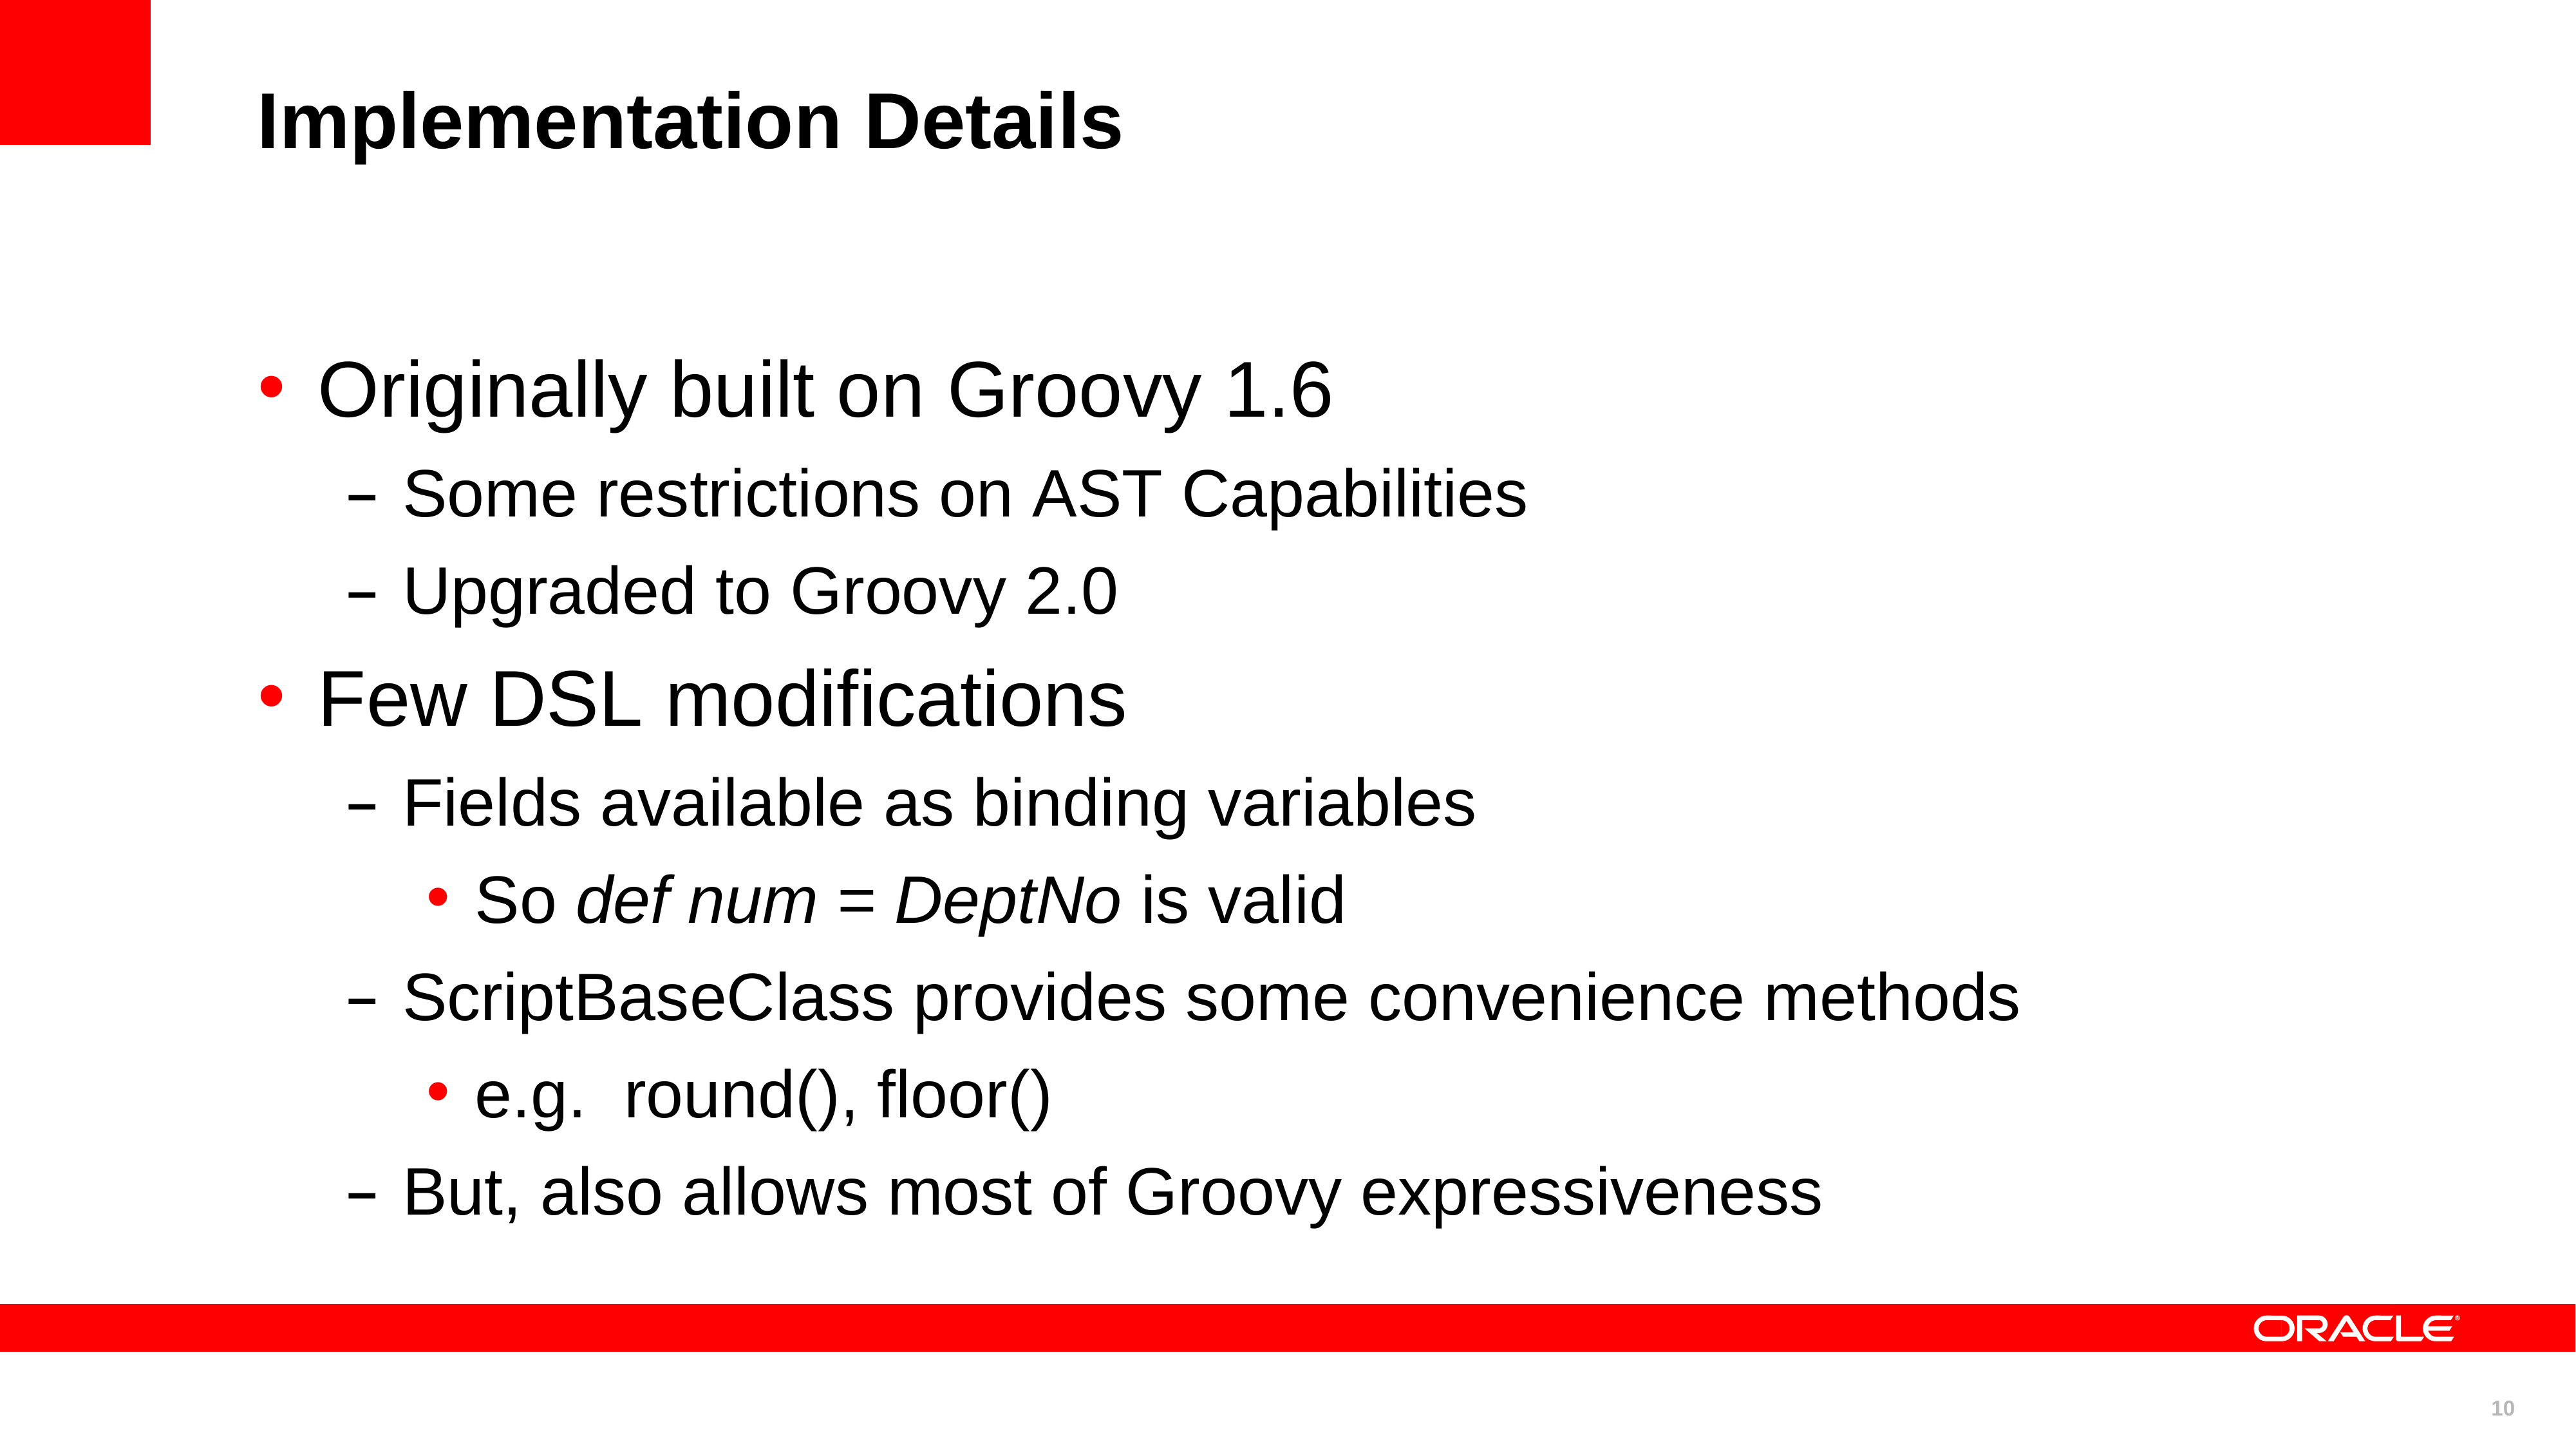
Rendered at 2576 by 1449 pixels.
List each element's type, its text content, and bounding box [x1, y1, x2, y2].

picture [0, 0, 151, 145]
list Originally built on Groovy 1.6 Some restrictions on AST Capabilities Upgraded to Groovy 2.0 Few DSL modifications Fields available as binding variables So def num = DeptNo is valid ScriptBaseClass provides some convenience methods e.g. round(), floor() But, also allows most of Groovy expressiveness [258, 337, 2318, 1256]
picture [0, 1304, 2576, 1352]
title Implementation Details [257, 69, 2318, 251]
